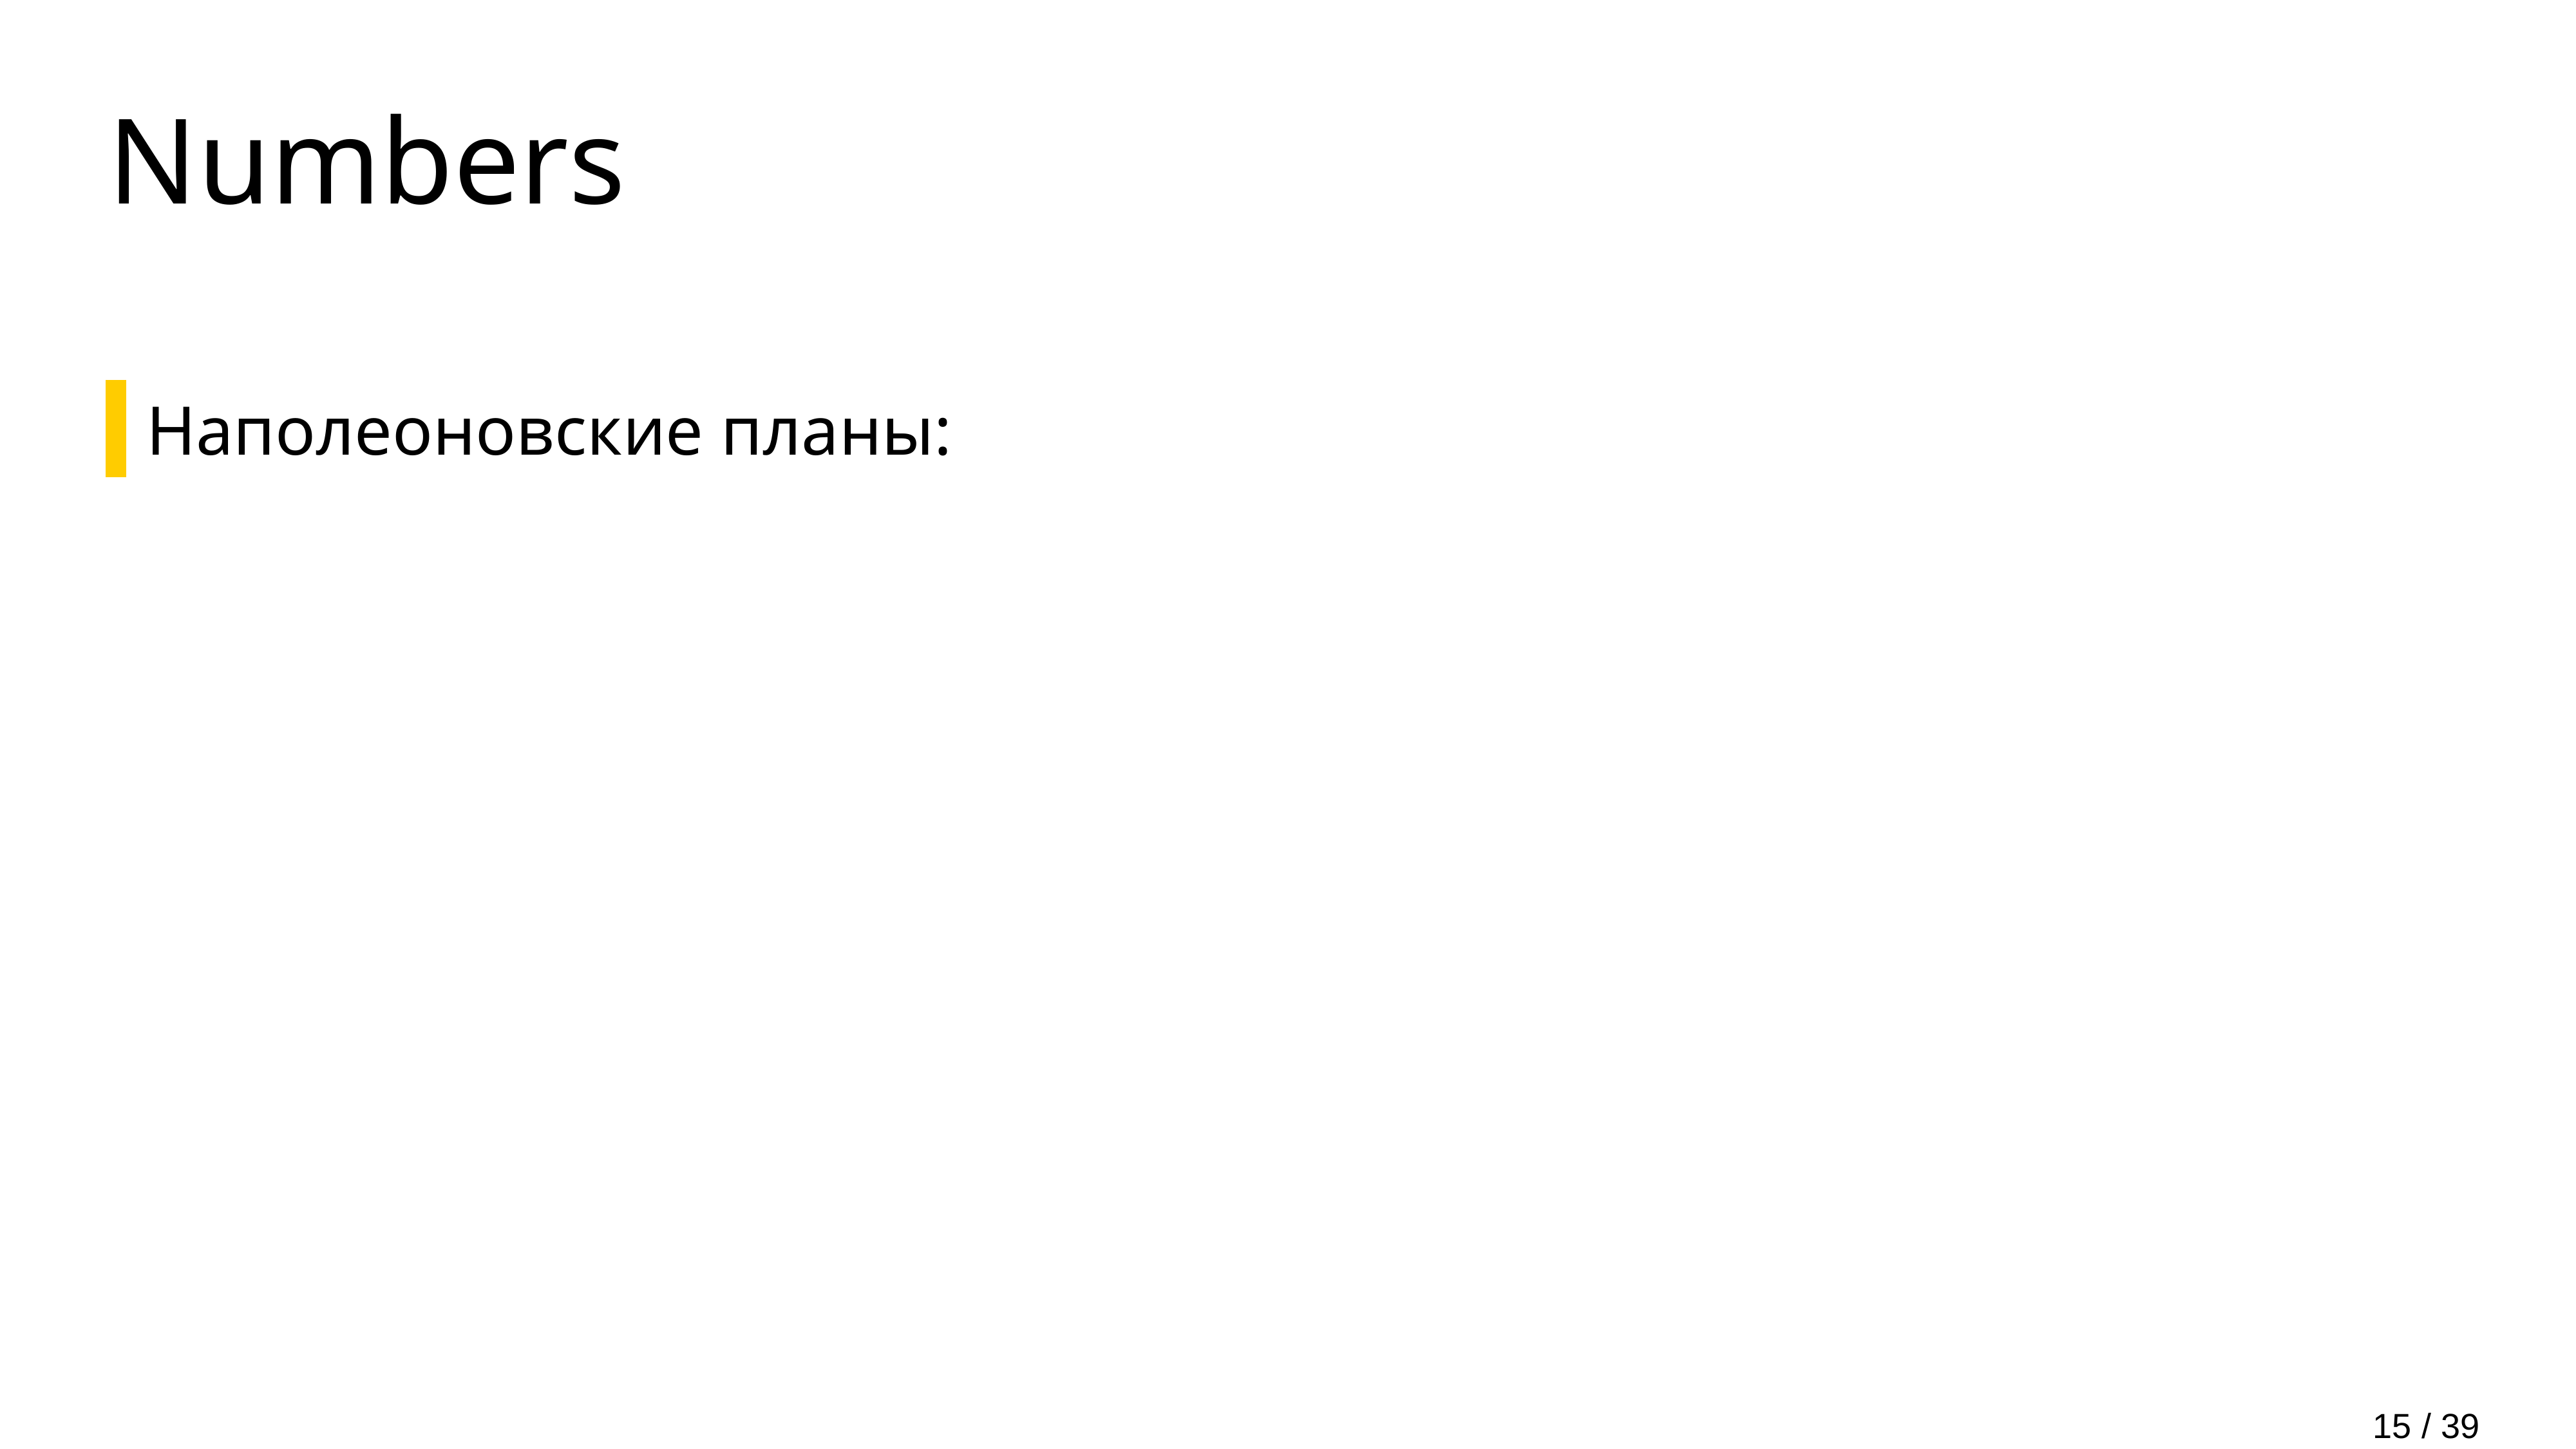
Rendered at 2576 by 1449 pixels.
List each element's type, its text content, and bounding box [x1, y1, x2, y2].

text_box <number> / 39 [2363, 1402, 2576, 1449]
text_box Наполеоновские планы: [96, 364, 2512, 1419]
title Numbers [108, 80, 2468, 242]
